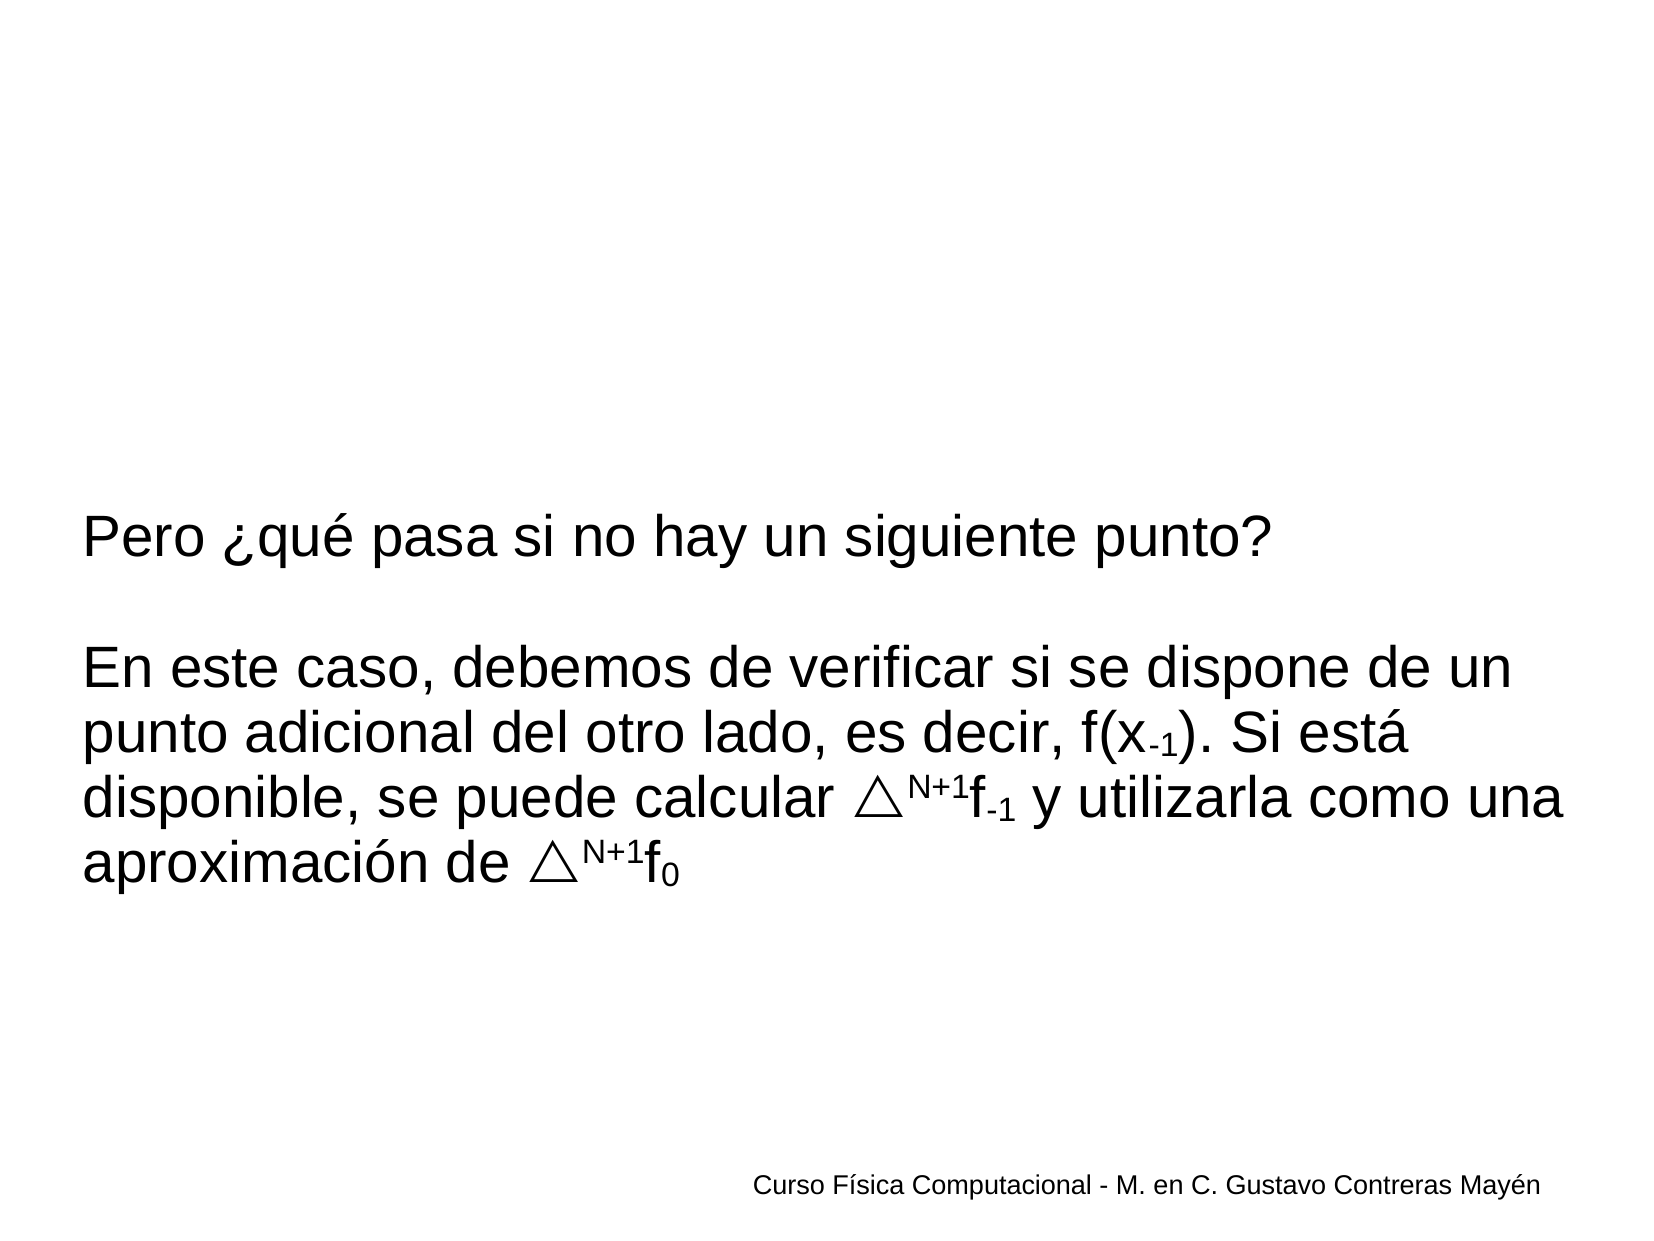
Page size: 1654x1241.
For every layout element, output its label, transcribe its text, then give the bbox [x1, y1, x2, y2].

subtitle Pero ¿qué pasa si no hay un siguiente punto? En este caso, debemos de verificar si se dispone de un punto adicional del otro lado, es decir, f(x-1). Si está disponible, se puede calcular △N+1f-1 y utilizarla como una aproximación de △N+1f0 [82, 290, 1571, 1109]
